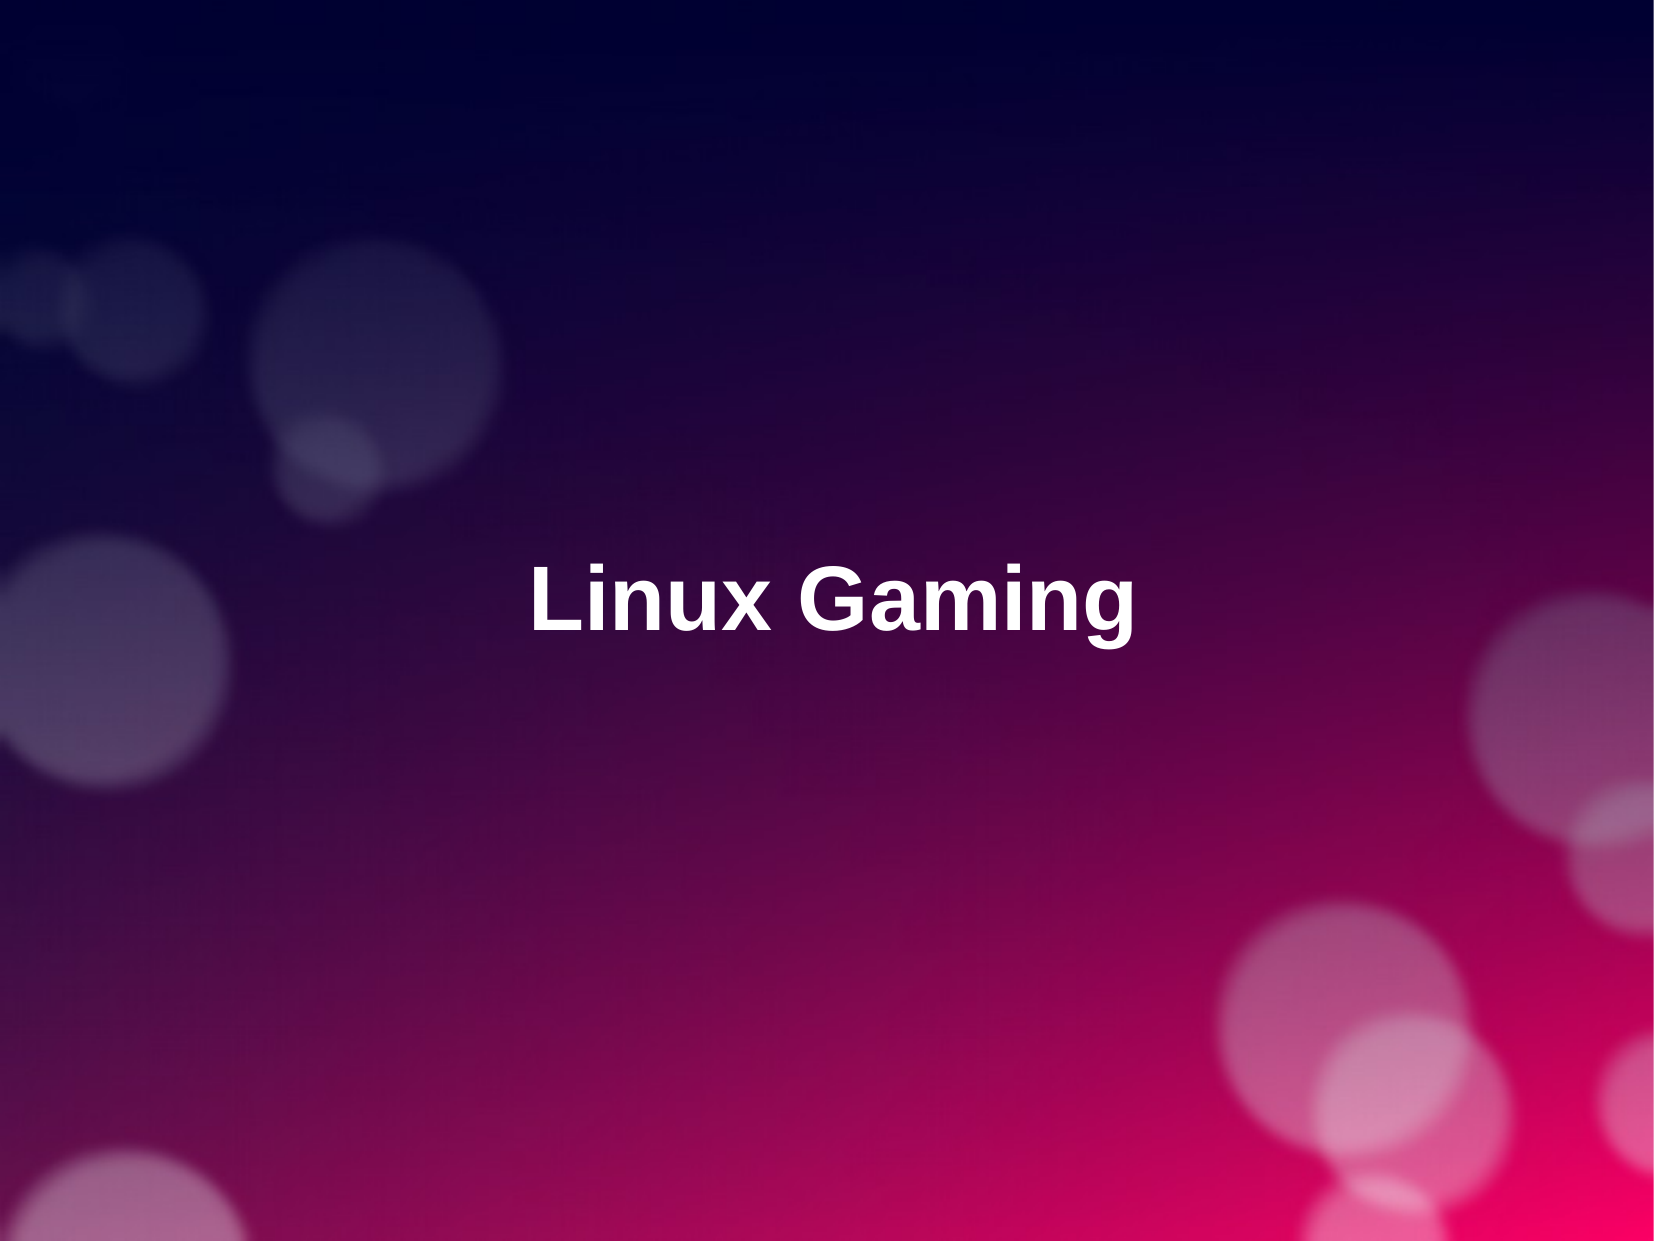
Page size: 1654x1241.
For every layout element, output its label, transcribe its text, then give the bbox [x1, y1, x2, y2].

picture [0, 0, 1654, 1241]
title Linux Gaming [90, 495, 1579, 703]
